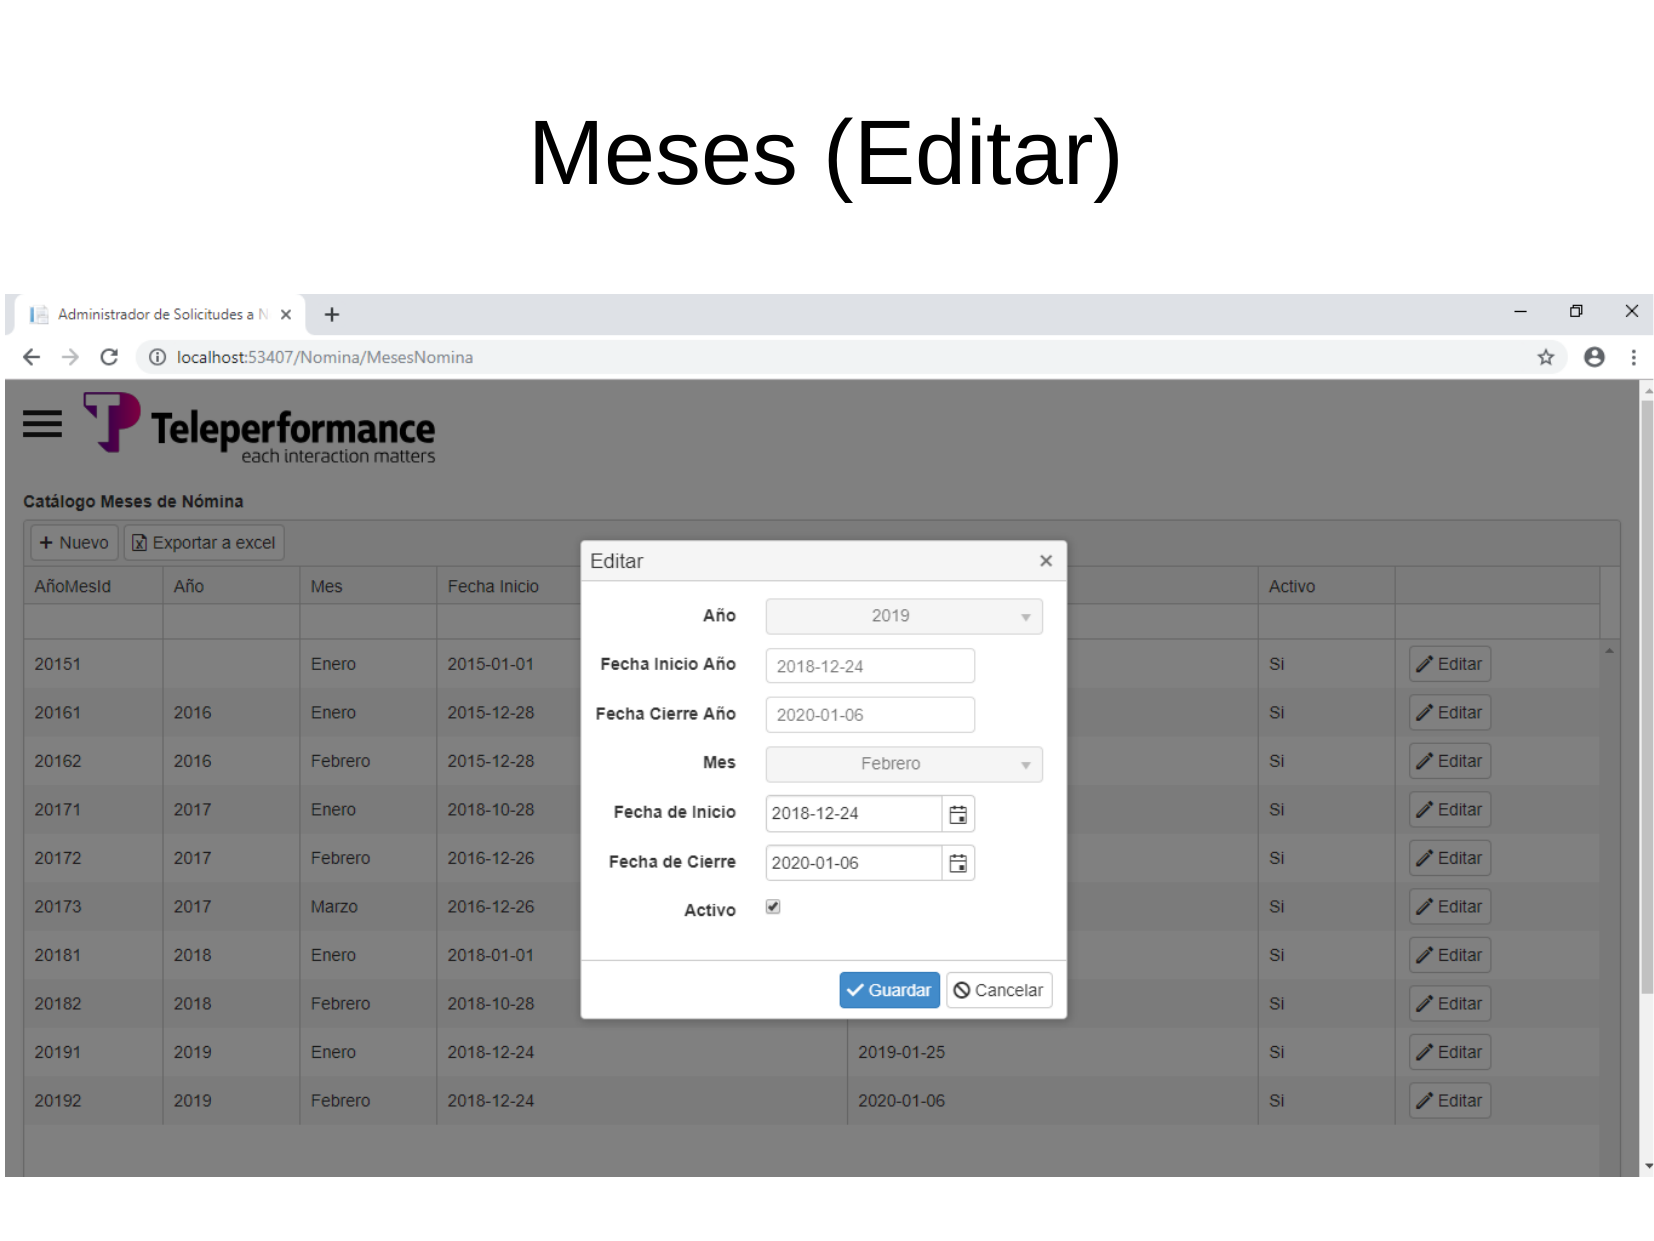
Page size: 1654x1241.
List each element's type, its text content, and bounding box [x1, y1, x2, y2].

picture [5, 294, 1654, 1177]
title Meses (Editar) [82, 49, 1571, 257]
